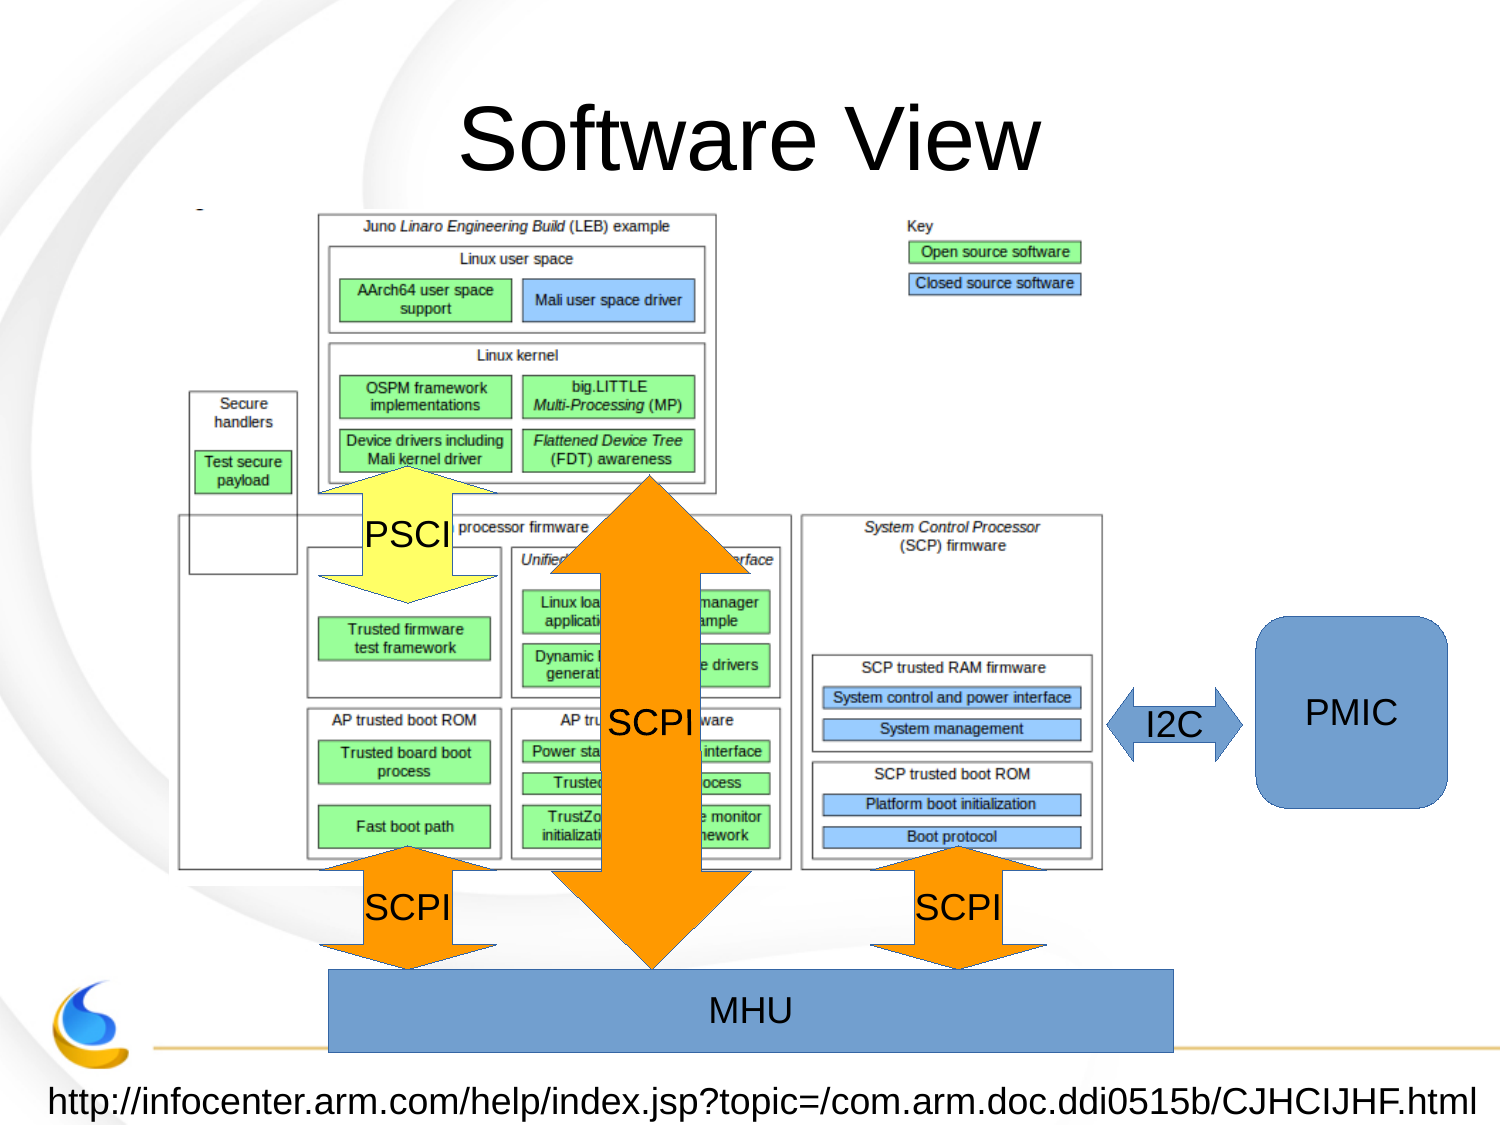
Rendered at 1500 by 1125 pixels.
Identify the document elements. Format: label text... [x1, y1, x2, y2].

text_box SCPI [319, 845, 497, 970]
text_box PSCI [318, 465, 498, 604]
picture [0, 0, 1500, 1125]
text_box MHU [328, 969, 1174, 1053]
text_box http://infocenter.arm.com/help/index.jsp?topic=/com.arm.doc.ddi0515b/CJHCIJHF.html [32, 1073, 1500, 1125]
text_box I2C [1106, 687, 1243, 762]
text_box PMIC [1255, 616, 1448, 809]
title Software View [75, 44, 1425, 233]
text_box SCPI [870, 845, 1047, 970]
text_box SCPI [550, 474, 752, 970]
